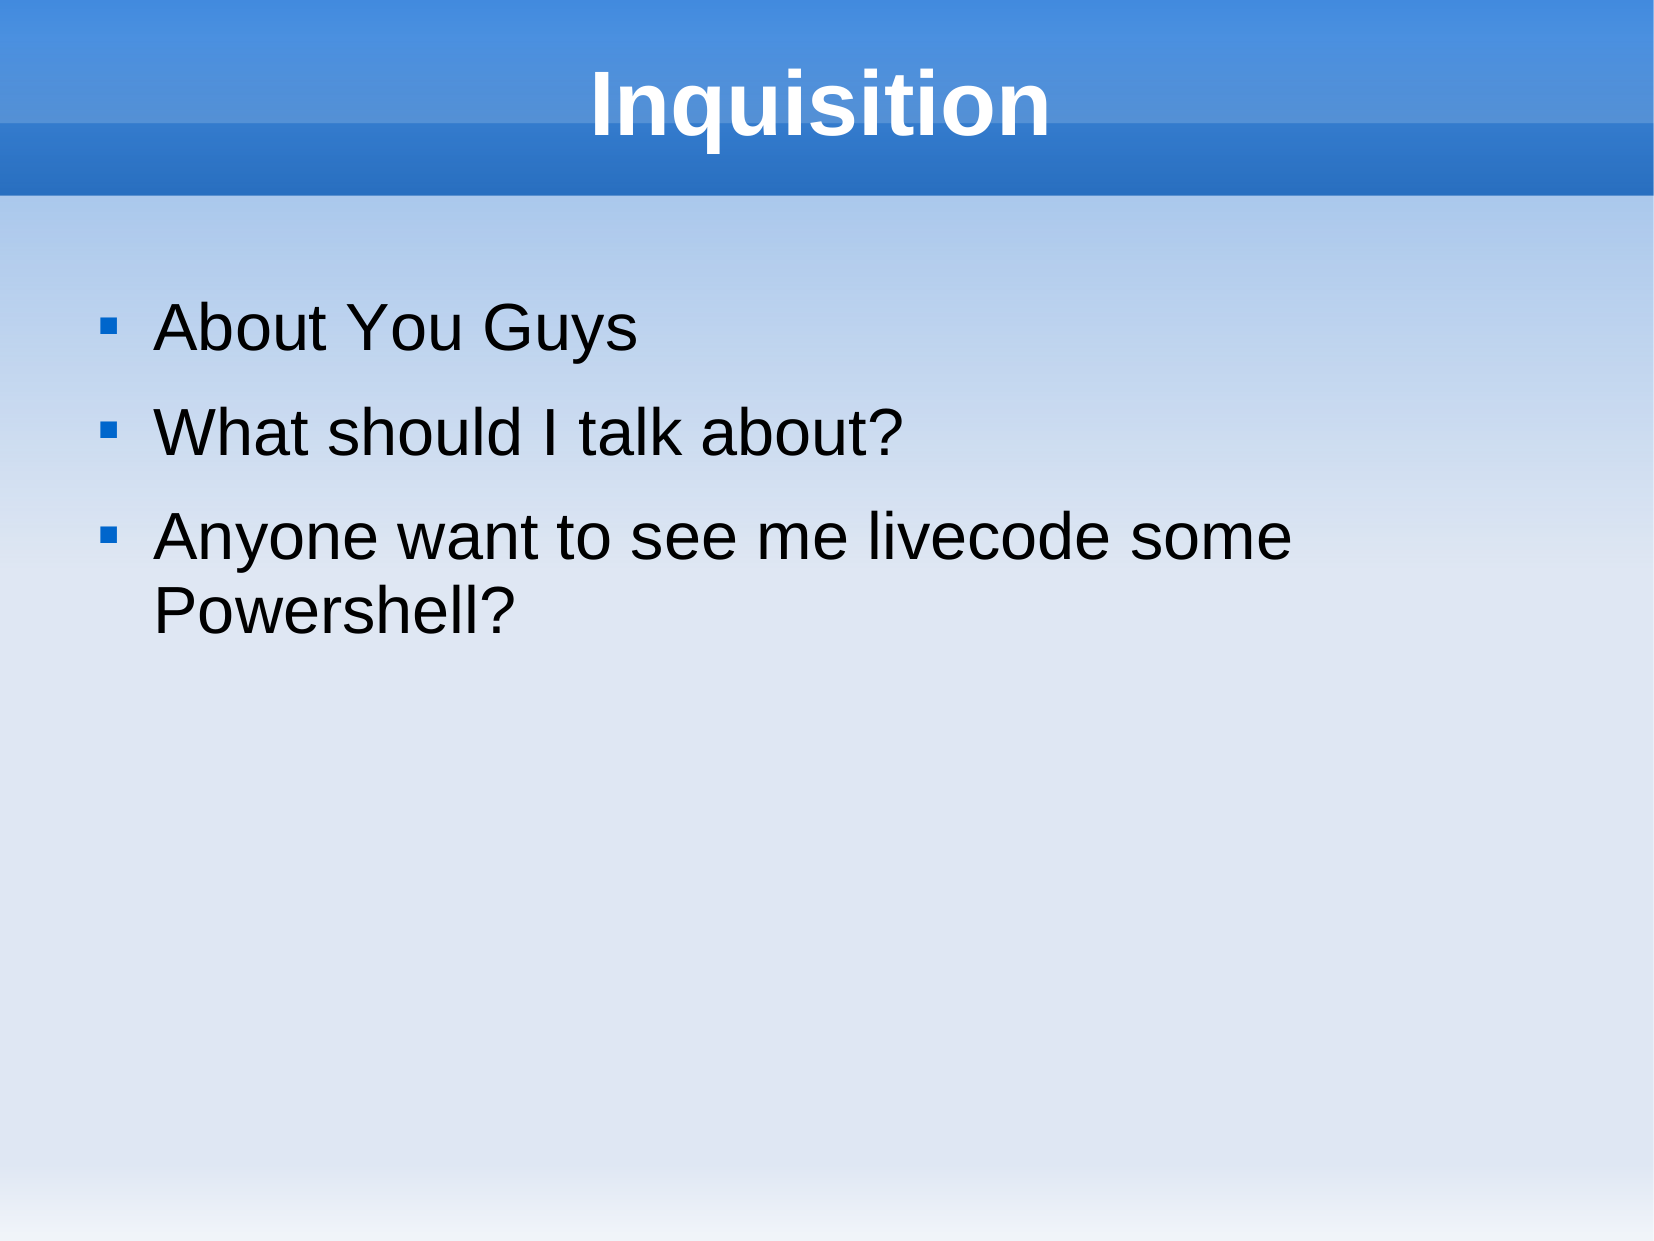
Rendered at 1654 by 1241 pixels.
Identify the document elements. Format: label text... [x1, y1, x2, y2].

list About You Guys What should I talk about? Anyone want to see me livecode some Powershell? [82, 290, 1571, 1109]
picture [0, 0, 1654, 1241]
title Inquisition [76, 0, 1565, 208]
